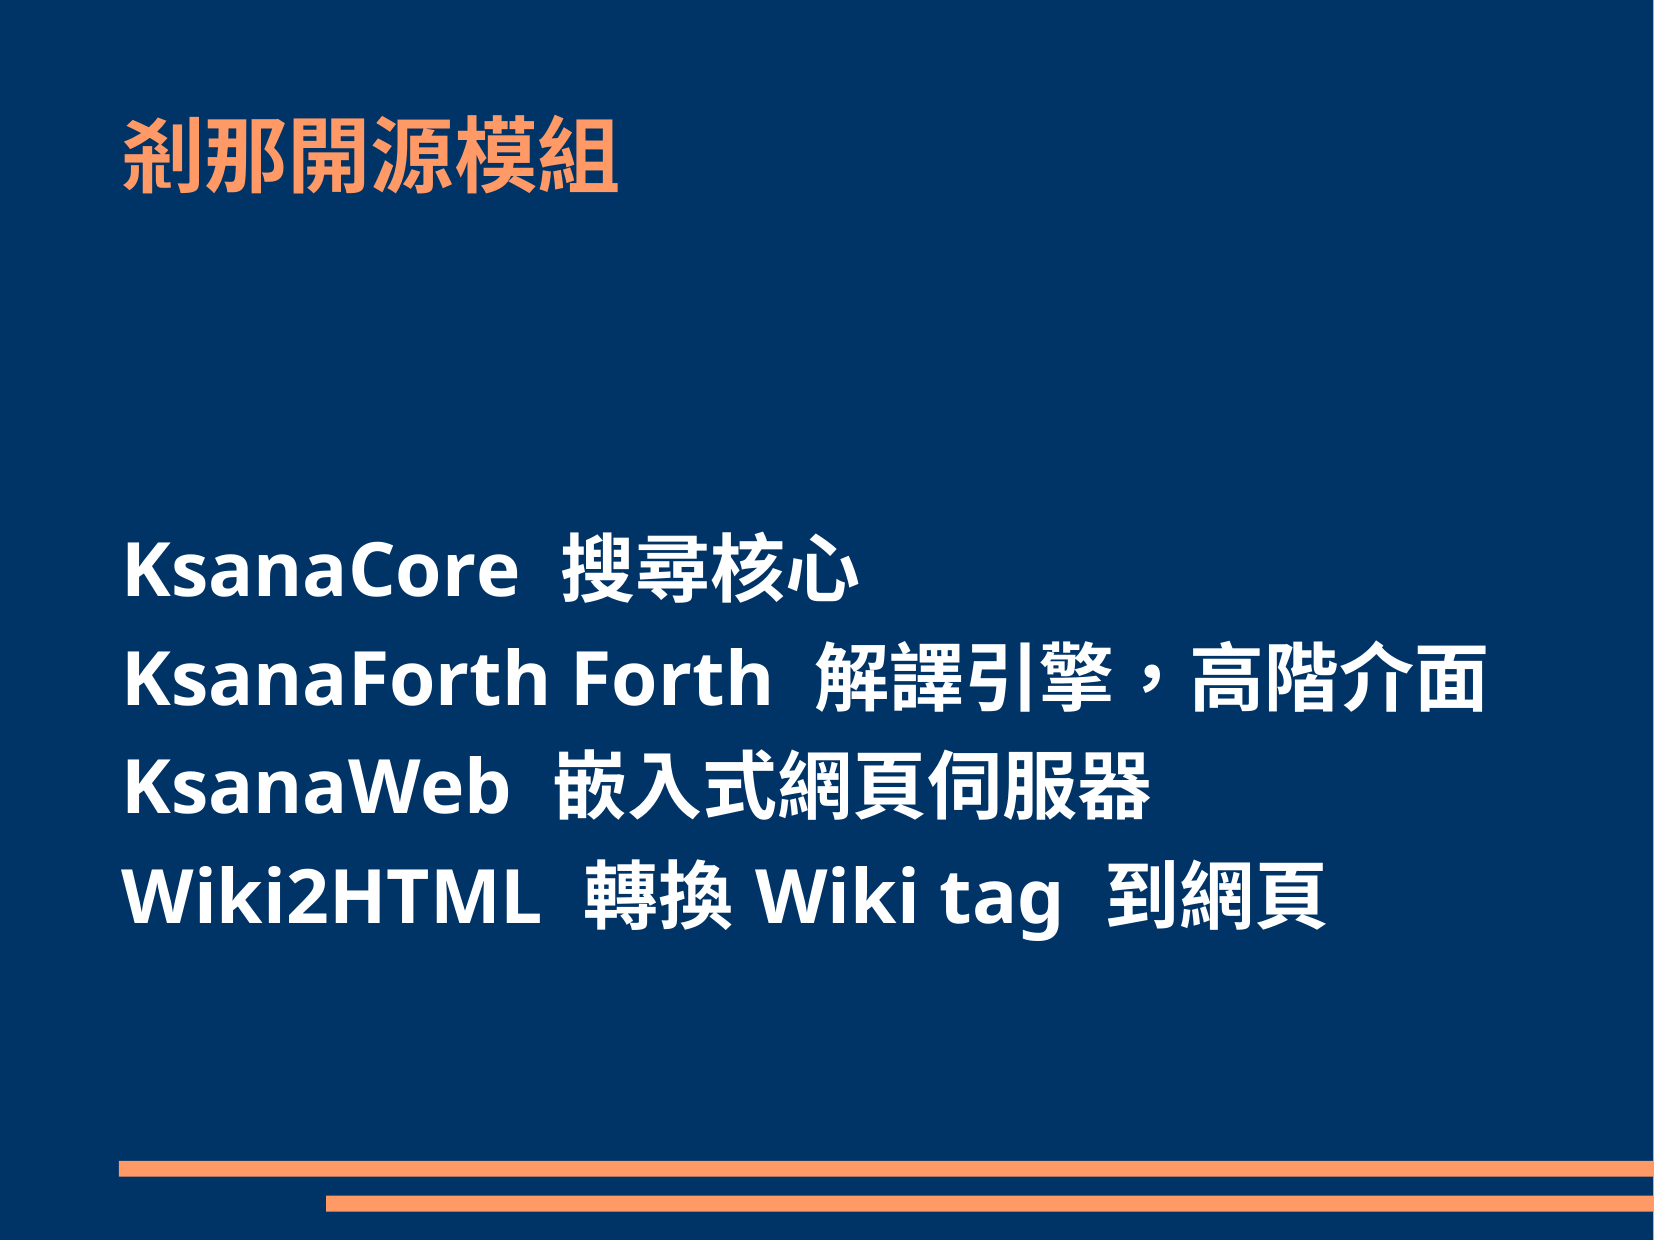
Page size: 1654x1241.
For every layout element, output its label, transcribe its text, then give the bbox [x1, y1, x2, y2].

subtitle KsanaCore 搜尋核心 KsanaForth Forth 解譯引擎，高階介面 KsanaWeb 嵌入式網頁伺服器 Wiki2HTML 轉換Wiki tag 到網頁 [121, 322, 1561, 1132]
title 剎那開源模組 [121, 46, 1534, 254]
